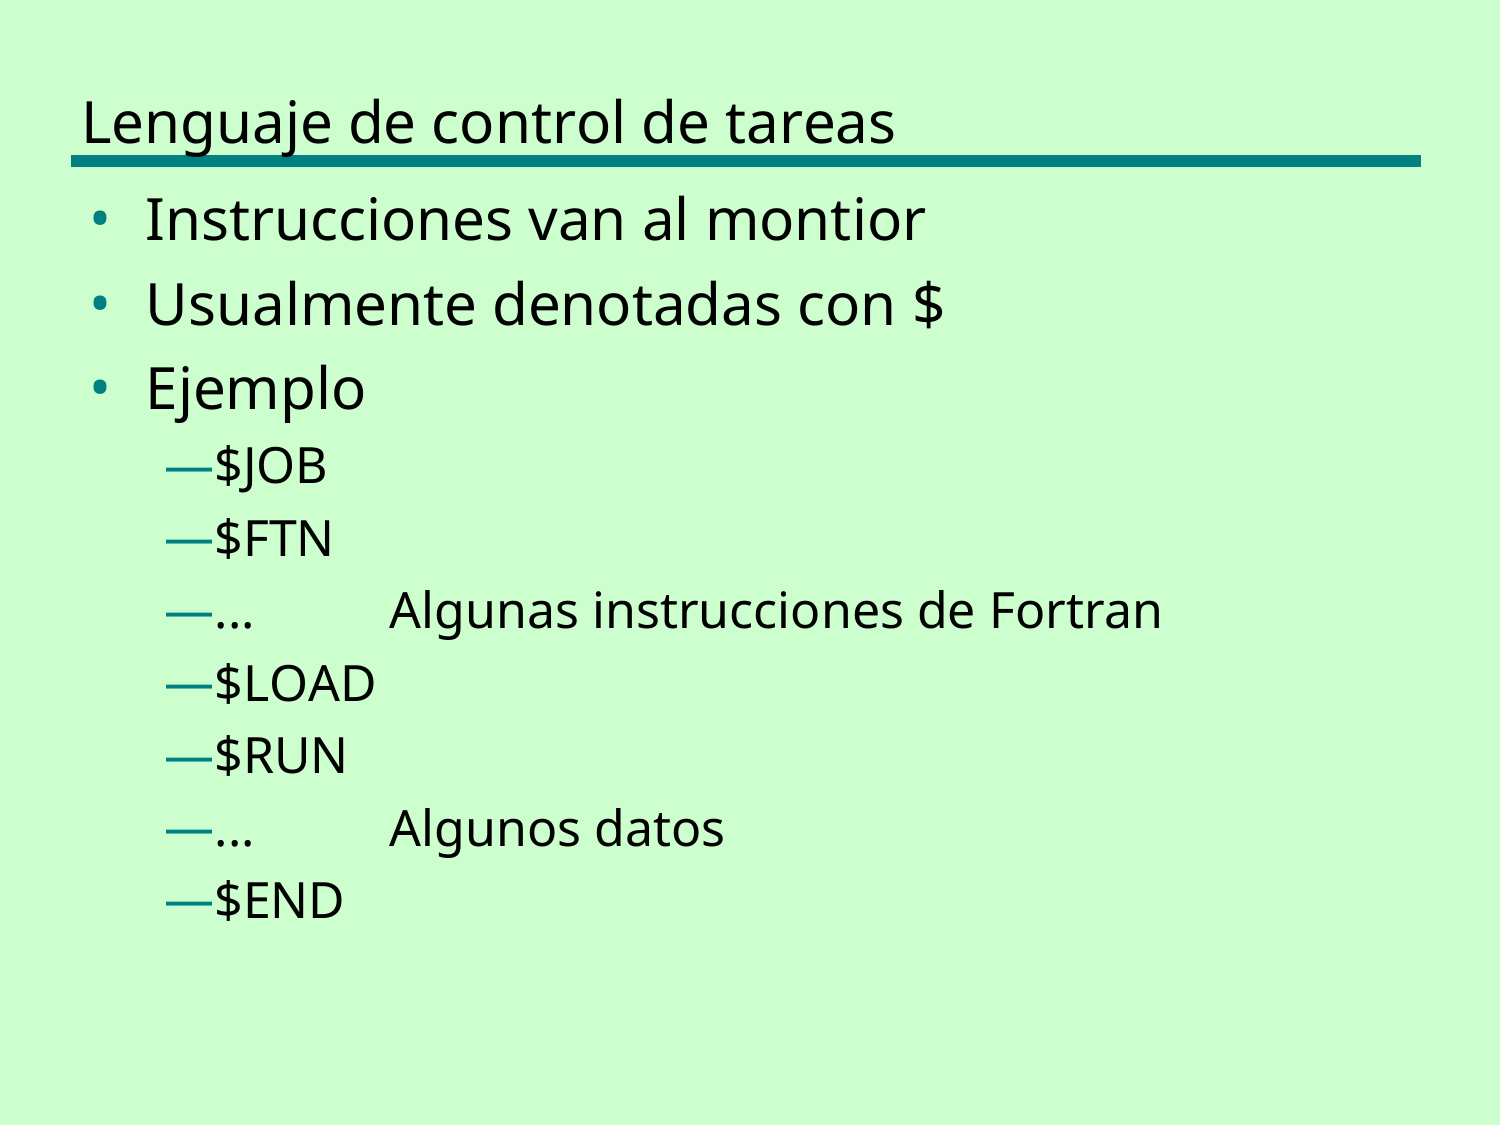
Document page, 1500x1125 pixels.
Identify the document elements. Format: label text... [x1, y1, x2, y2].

title Lenguaje de control de tareas [66, 24, 1413, 163]
list Instrucciones van al montior Usualmente denotadas con $ Ejemplo $JOB $FTN ... Algunas instrucciones de Fortran $LOAD $RUN ... Algunos datos $END [74, 174, 1417, 1101]
